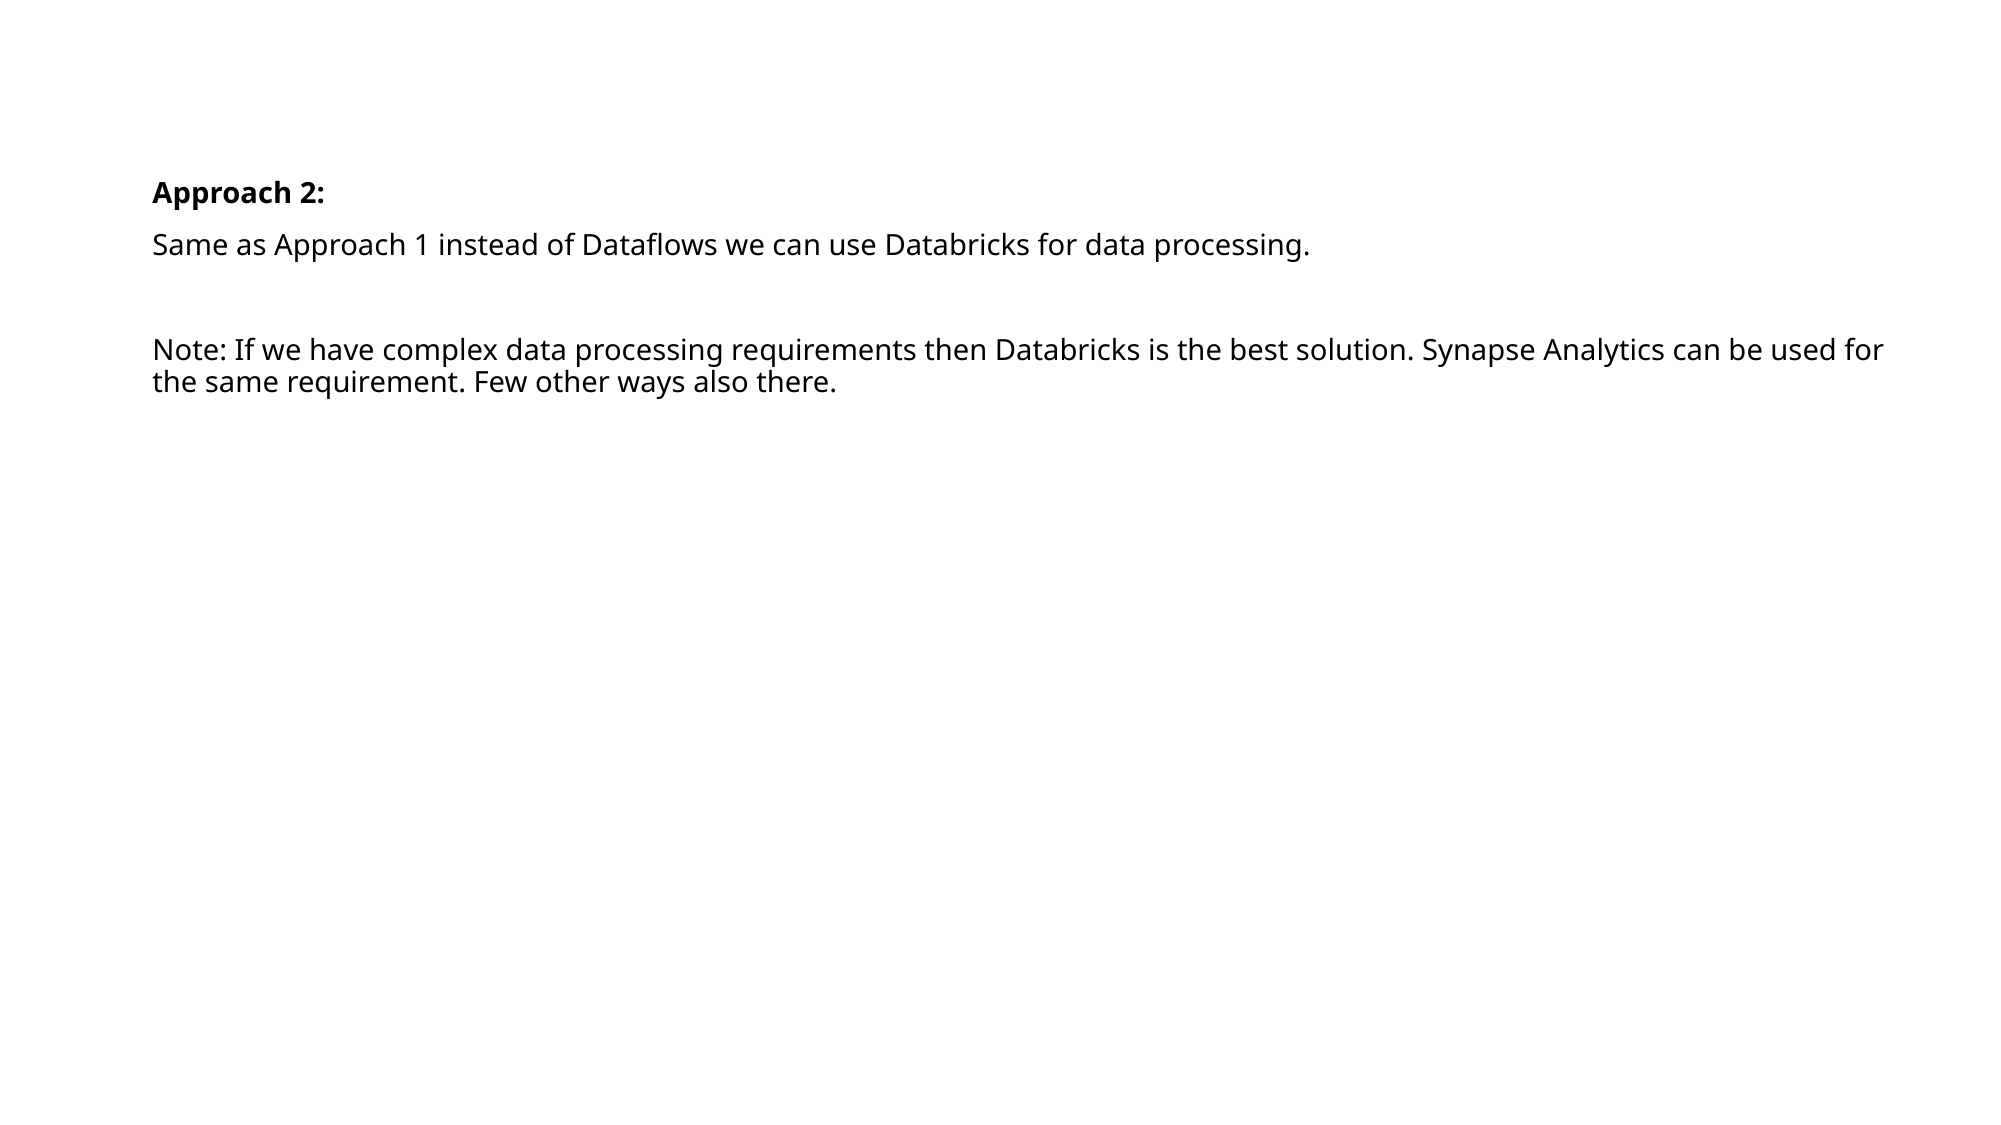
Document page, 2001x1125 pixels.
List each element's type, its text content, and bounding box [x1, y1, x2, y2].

list Approach 2: Same as Approach 1 instead of Dataflows we can use Databricks for data processing. Note: If we have complex data processing requirements then Databricks is the best solution. Synapse Analytics can be used for the same requirement. Few other ways also there. [137, 114, 1942, 967]
